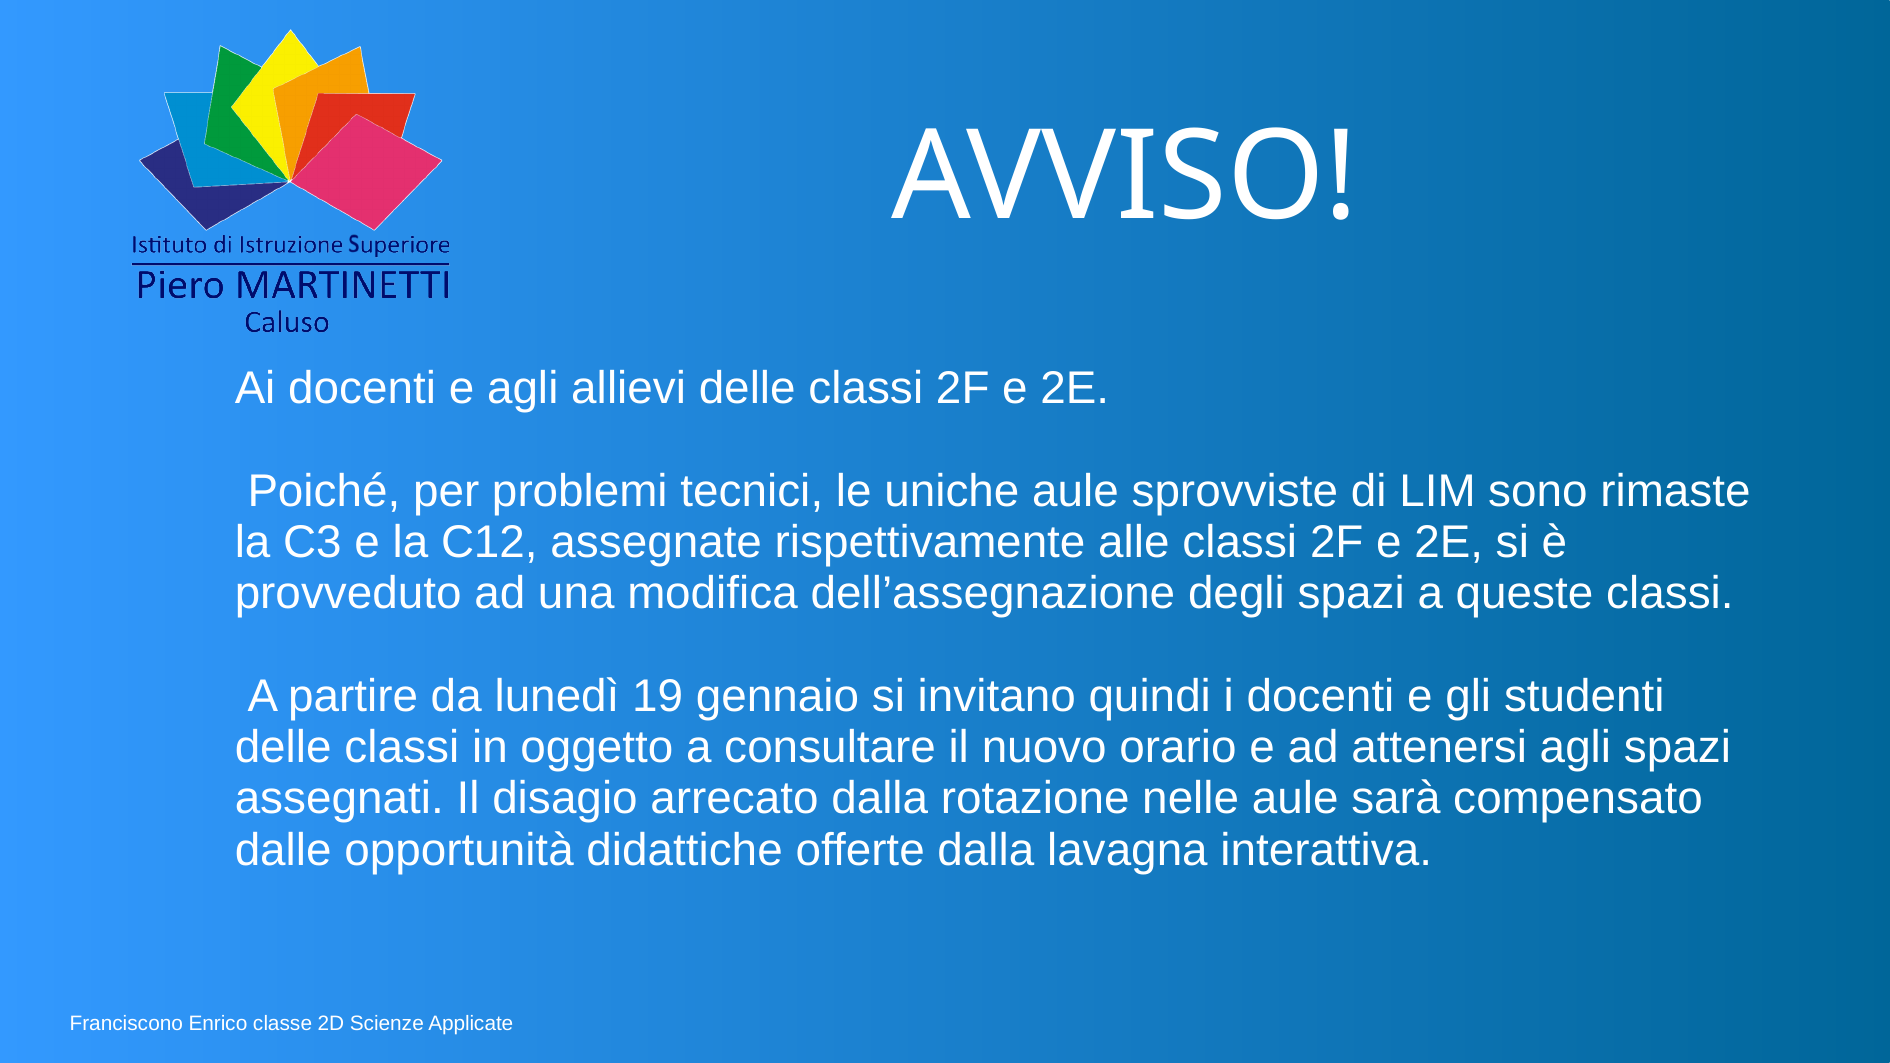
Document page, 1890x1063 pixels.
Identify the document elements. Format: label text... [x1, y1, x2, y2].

text_box Ai docenti e agli allievi delle classi 2F e 2E. Poiché, per problemi tecnici, le uniche aule sprovviste di LIM sono rimaste la C3 e la C12, assegnate rispettivamente alle classi 2F e 2E, si è provveduto ad una modifica dell’assegnazione degli spazi a queste classi. A partire da lunedì 19 gennaio si invitano quindi i docenti e gli studenti delle classi in oggetto a consultare il nuovo orario e ad attenersi agli spazi assegnati. Il disagio arrecato dalla rotazione nelle aule sarà compensato dalle opportunità didattiche offerte dalla lavagna interattiva. [219, 354, 1784, 959]
text_box Franciscono Enrico classe 2D Scienze Applicate [54, 1004, 628, 1063]
text_box AVVISO! [475, 77, 1775, 237]
picture [0, 23, 591, 355]
